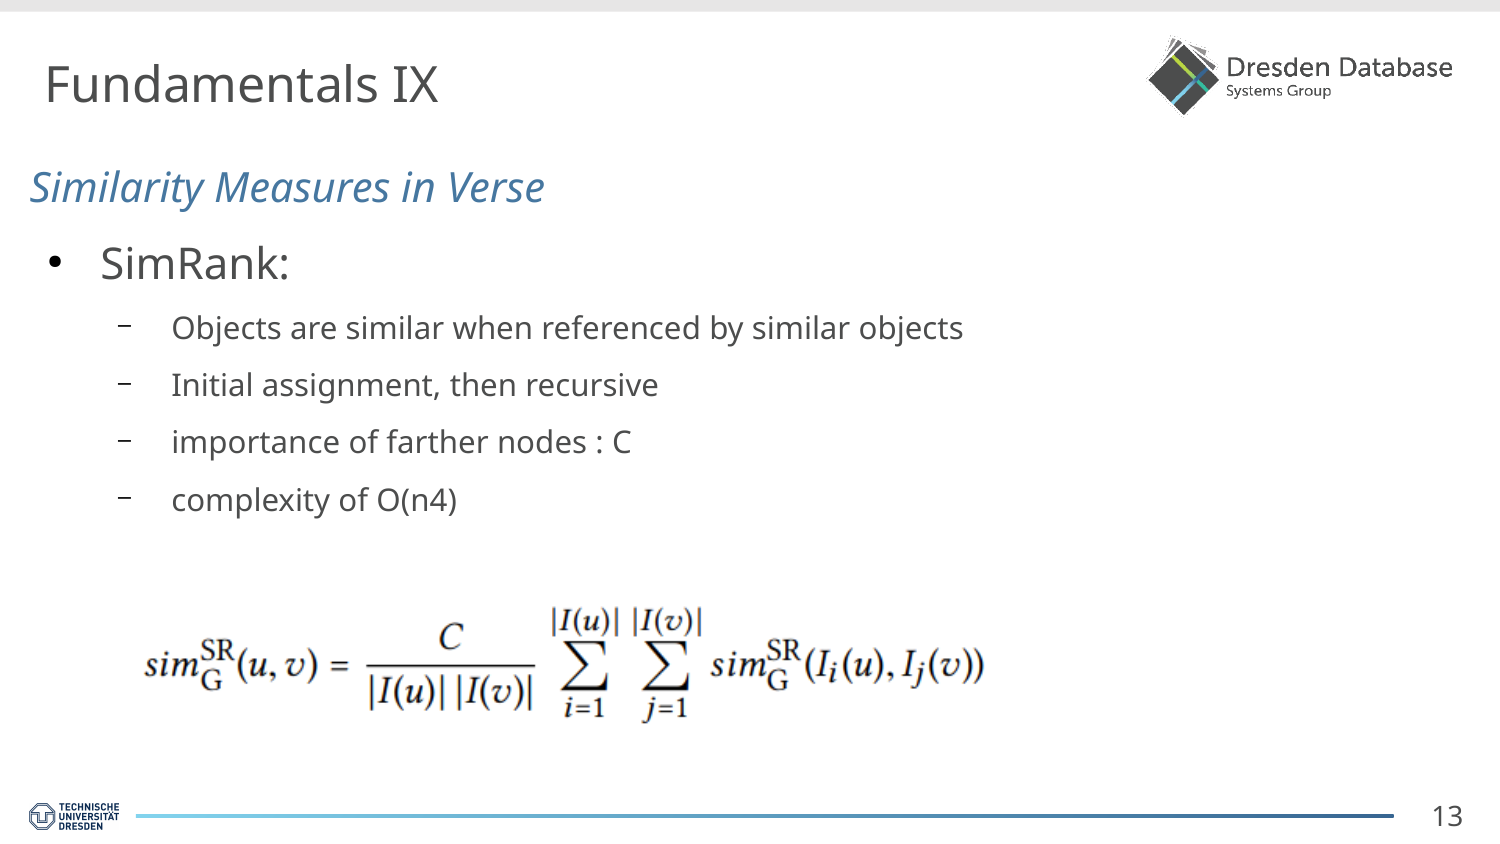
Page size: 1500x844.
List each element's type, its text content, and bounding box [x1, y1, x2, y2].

title Fundamentals IX [29, 47, 1093, 118]
picture [1145, 35, 1453, 118]
list Similarity Measures in Verse SimRank: Objects are similar when referenced by similar objects Initial assignment, then recursive importance of farther nodes : C complexity of O(n4) [29, 159, 1471, 780]
picture [29, 803, 119, 830]
picture [74, 583, 1028, 733]
